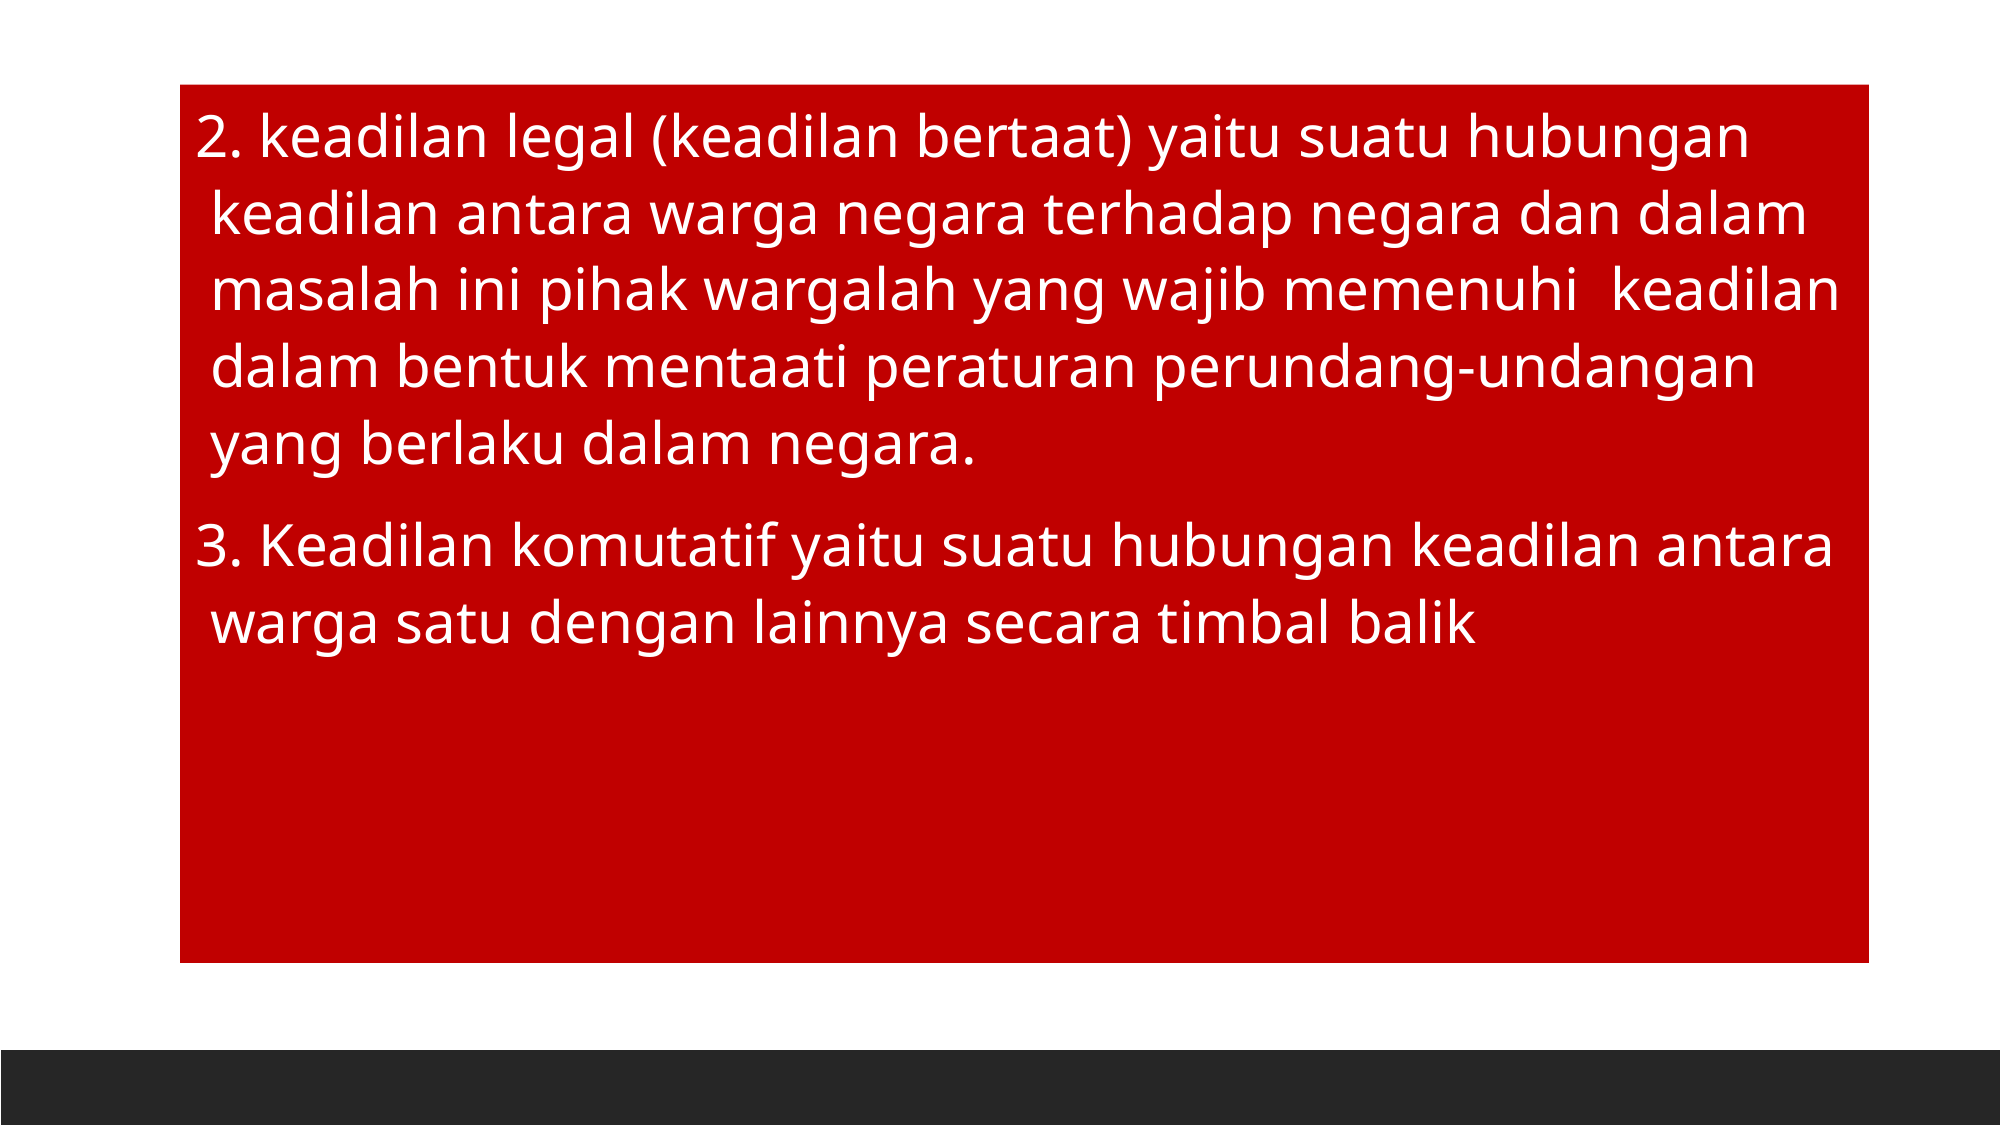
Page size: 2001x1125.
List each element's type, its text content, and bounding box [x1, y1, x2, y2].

list 2. keadilan legal (keadilan bertaat) yaitu suatu hubungan keadilan antara warga negara terhadap negara dan dalam masalah ini pihak wargalah yang wajib memenuhi keadilan dalam bentuk mentaati peraturan perundang-undangan yang berlaku dalam negara. 3. Keadilan komutatif yaitu suatu hubungan keadilan antara warga satu dengan lainnya secara timbal balik [180, 84, 1869, 963]
